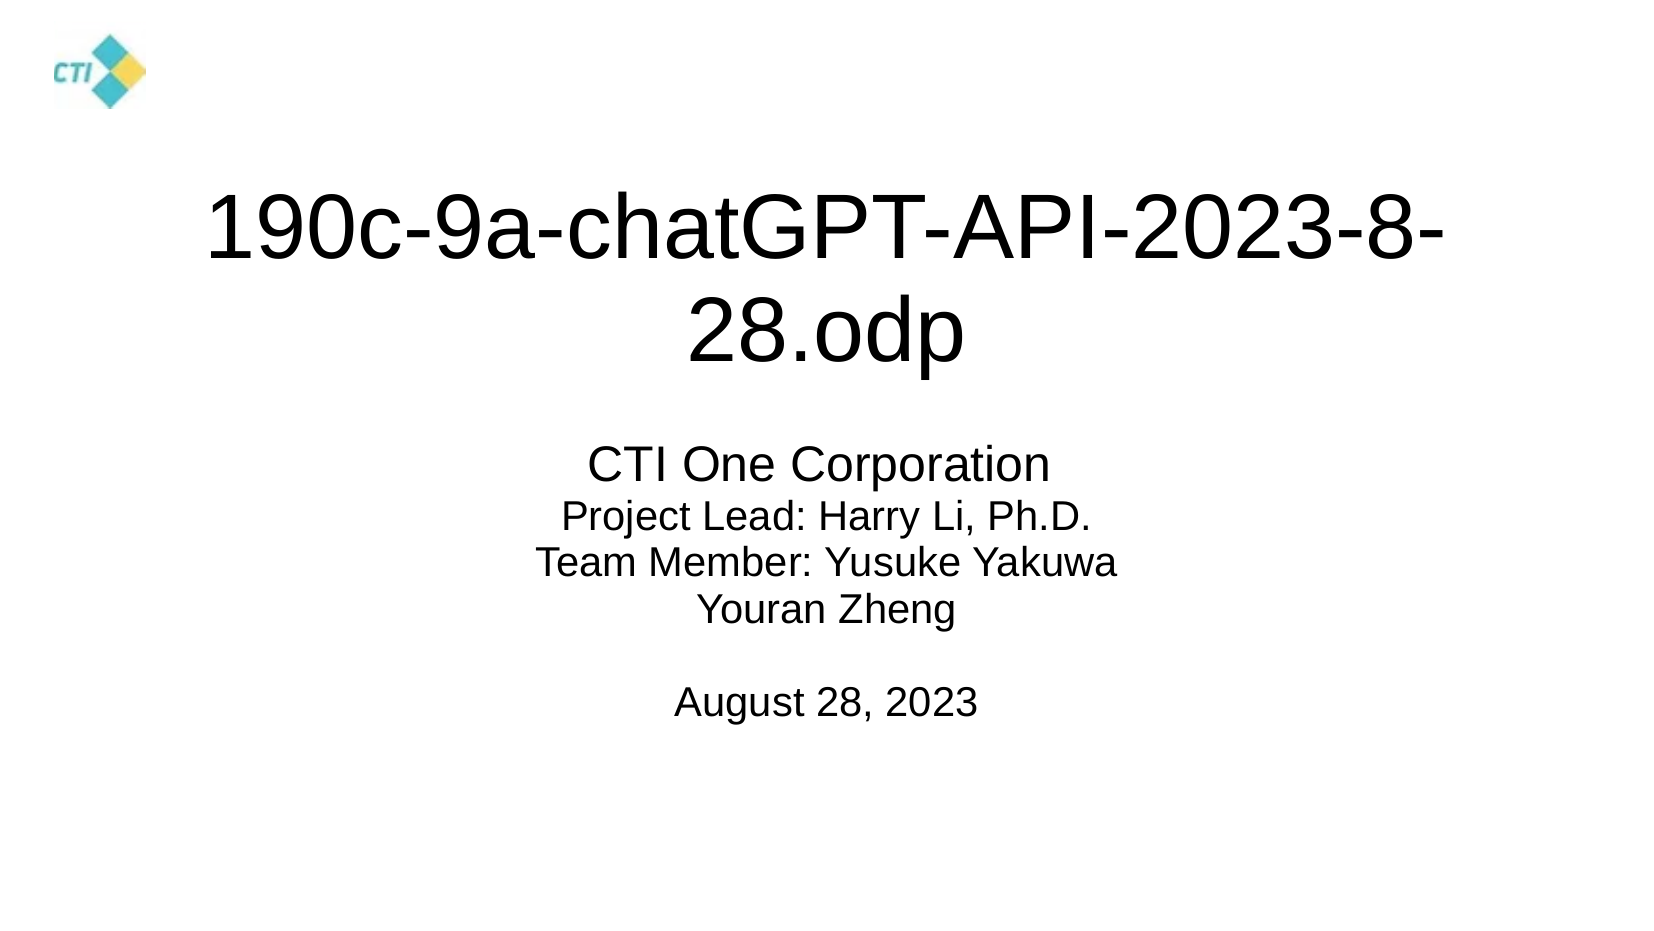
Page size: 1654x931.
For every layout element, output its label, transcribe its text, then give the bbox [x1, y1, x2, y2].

picture [54, 21, 146, 109]
title 190c-9a-chatGPT-API-2023-8-28.odp CTI One Corporation Project Lead: Harry Li, Ph.D. Team Member: Yusuke Yakuwa Youran Zheng August 28, 2023 [82, 175, 1571, 786]
